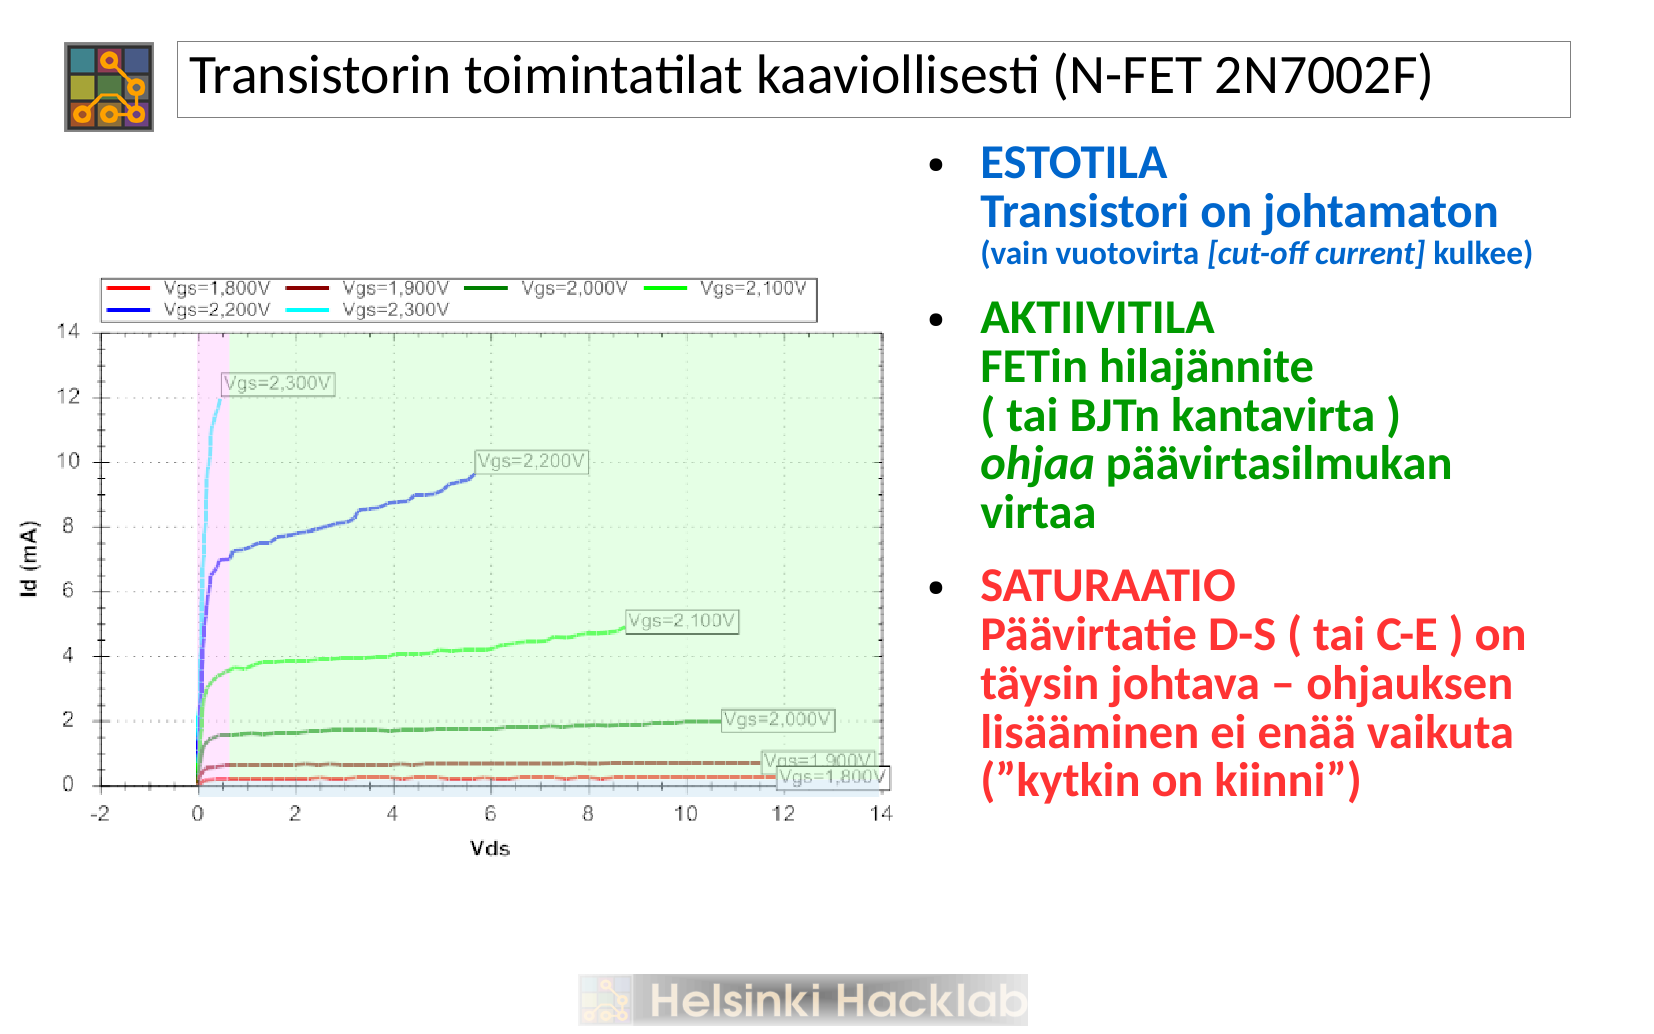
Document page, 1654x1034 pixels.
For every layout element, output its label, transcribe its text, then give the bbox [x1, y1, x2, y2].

text_box [197, 333, 880, 797]
title Transistorin toimintatilat kaaviollisesti (N-FET 2N7002F) [177, 41, 1571, 118]
picture [64, 42, 154, 132]
list ESTOTILA Transistori on johtamaton (vain vuotovirta [cut-off current] kulkee) AKTIIVITILA FETin hilajännite ( tai BJTn kantavirta ) ohjaa päävirtasilmukan virtaa SATURAATIO Päävirtatie D-S ( tai C-E ) on täysin johtava – ohjauksen lisääminen ei enää vaikuta (”kytkin on kiinni”) [909, 141, 1571, 943]
picture [11, 268, 898, 863]
